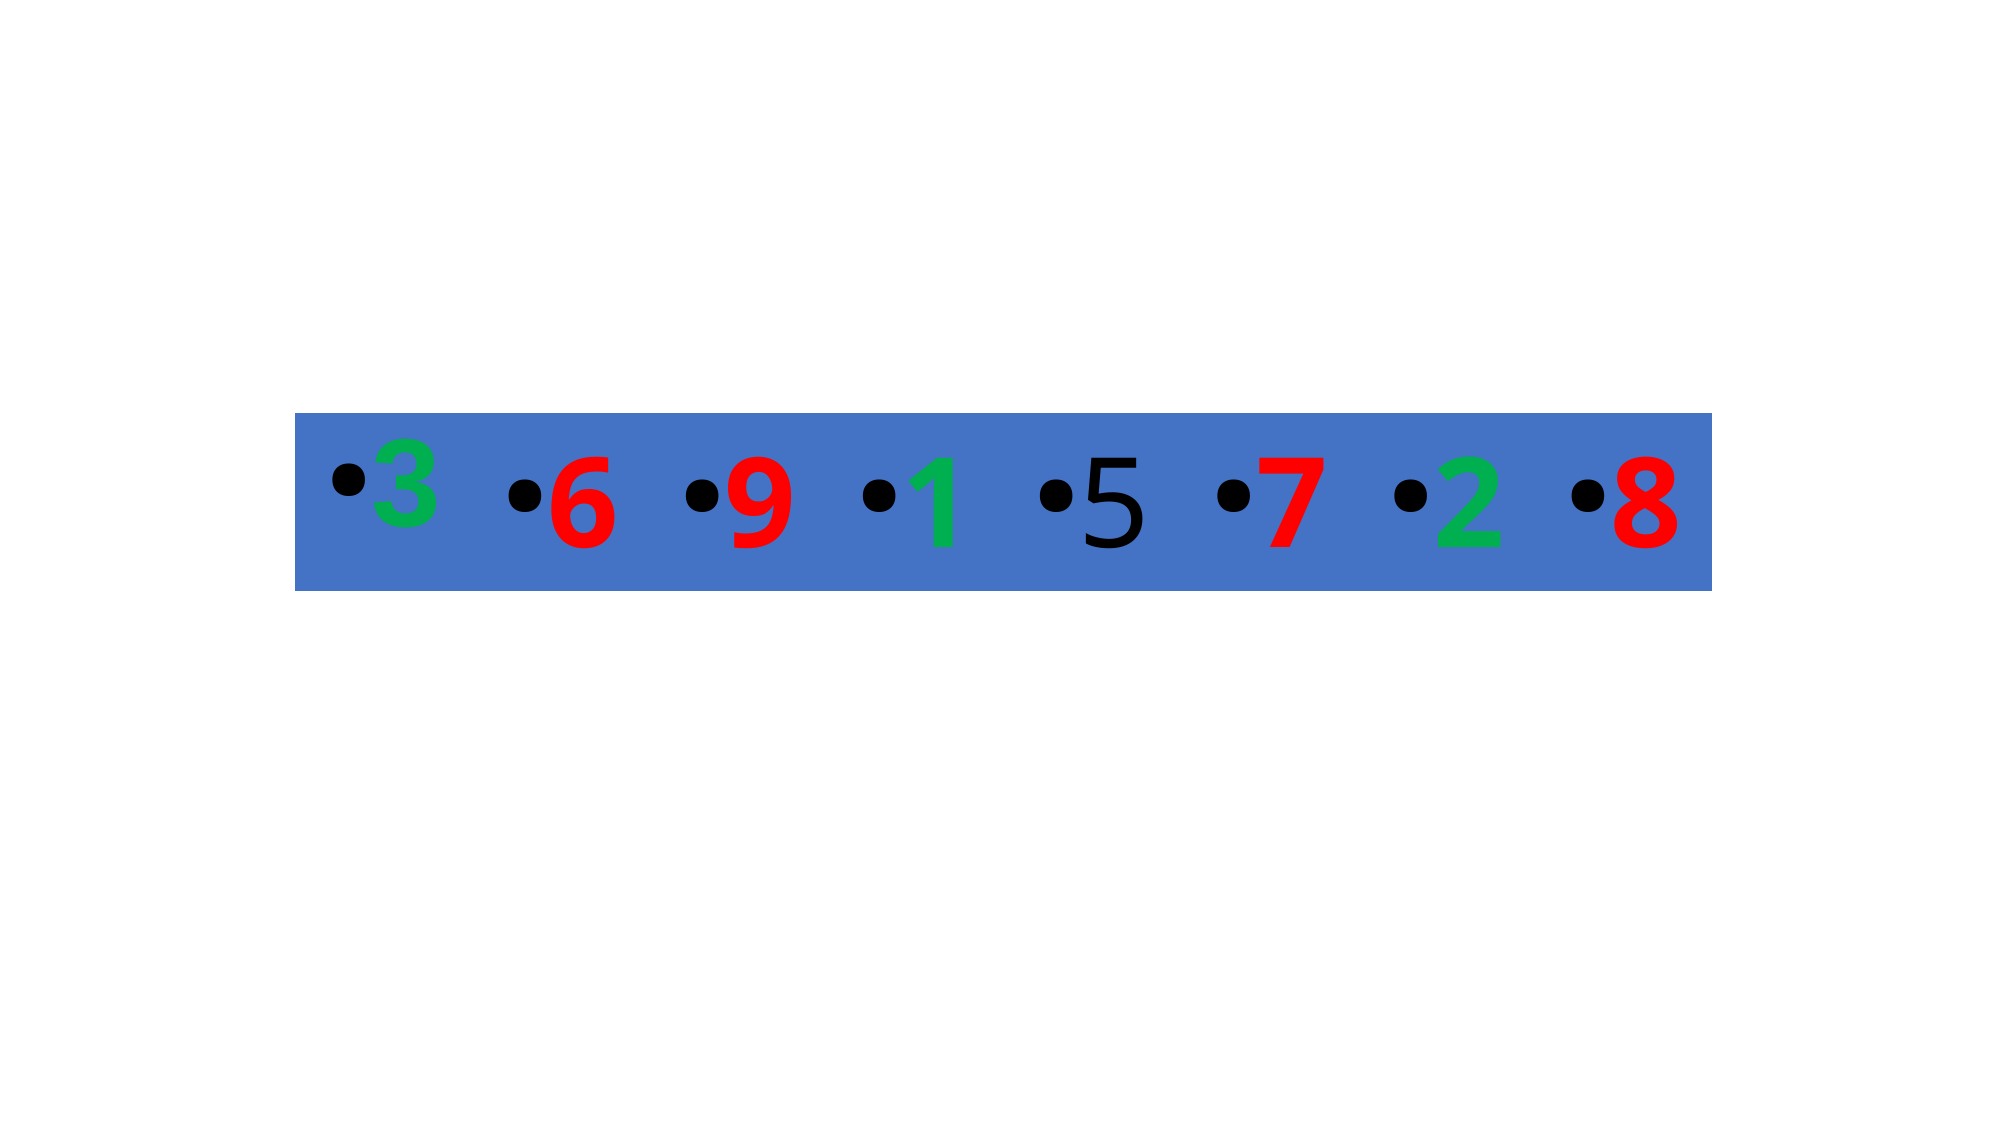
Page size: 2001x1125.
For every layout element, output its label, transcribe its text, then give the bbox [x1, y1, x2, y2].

table_header 5 [1004, 413, 1181, 591]
table_header 7 [1181, 413, 1358, 591]
table_header 1 [826, 413, 1004, 591]
table_header 6 [472, 413, 649, 591]
table_header 9 [649, 413, 826, 591]
table_header 8 [1535, 413, 1712, 591]
table_header 3 [295, 413, 472, 591]
table_header 2 [1358, 413, 1535, 591]
